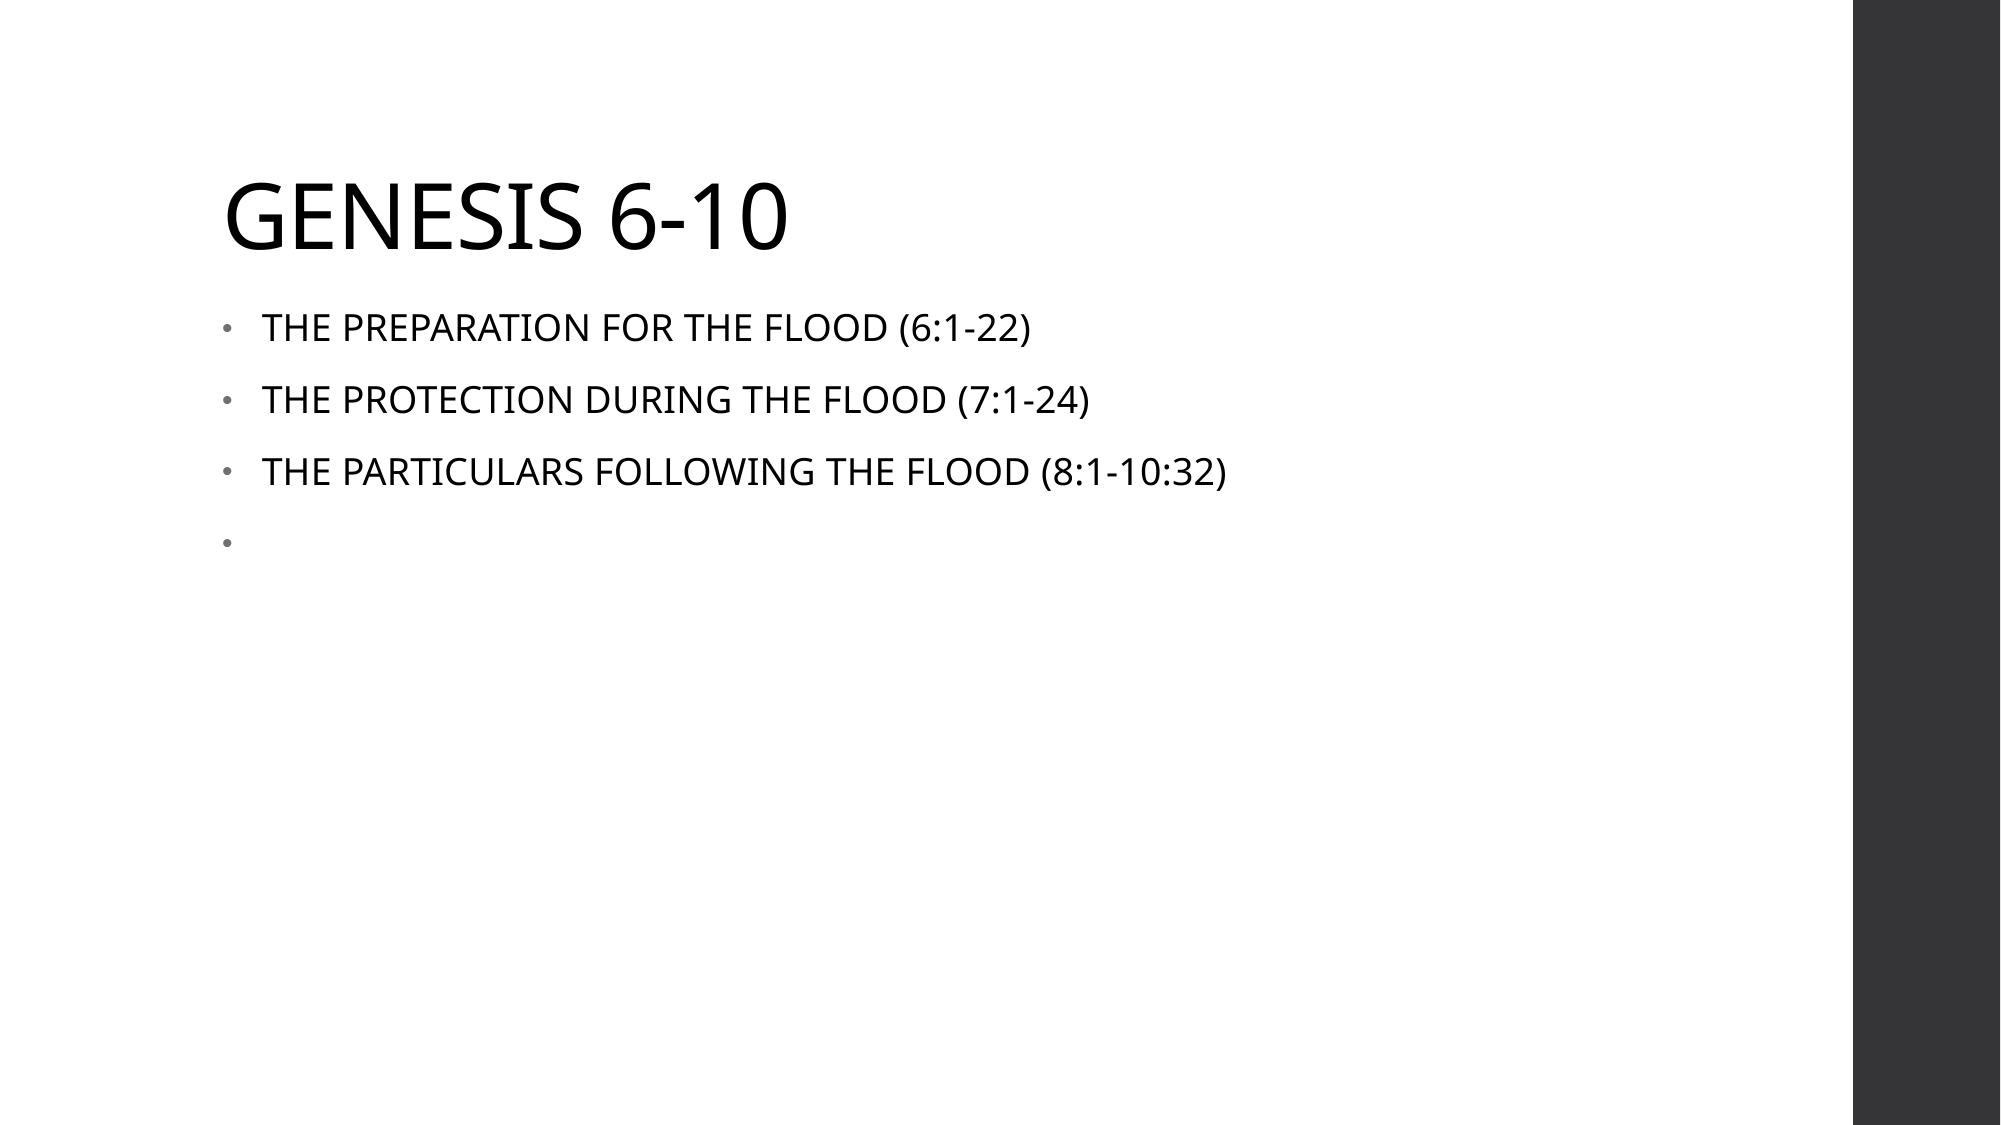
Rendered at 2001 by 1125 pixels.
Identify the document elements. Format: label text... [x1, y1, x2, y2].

list THE PREPARATION FOR THE FLOOD (6:1-22) THE PROTECTION DURING THE FLOOD (7:1-24) THE PARTICULARS FOLLOWING THE FLOOD (8:1-10:32) [206, 299, 1617, 1014]
title GENESIS 6-10 [206, 60, 1797, 278]
